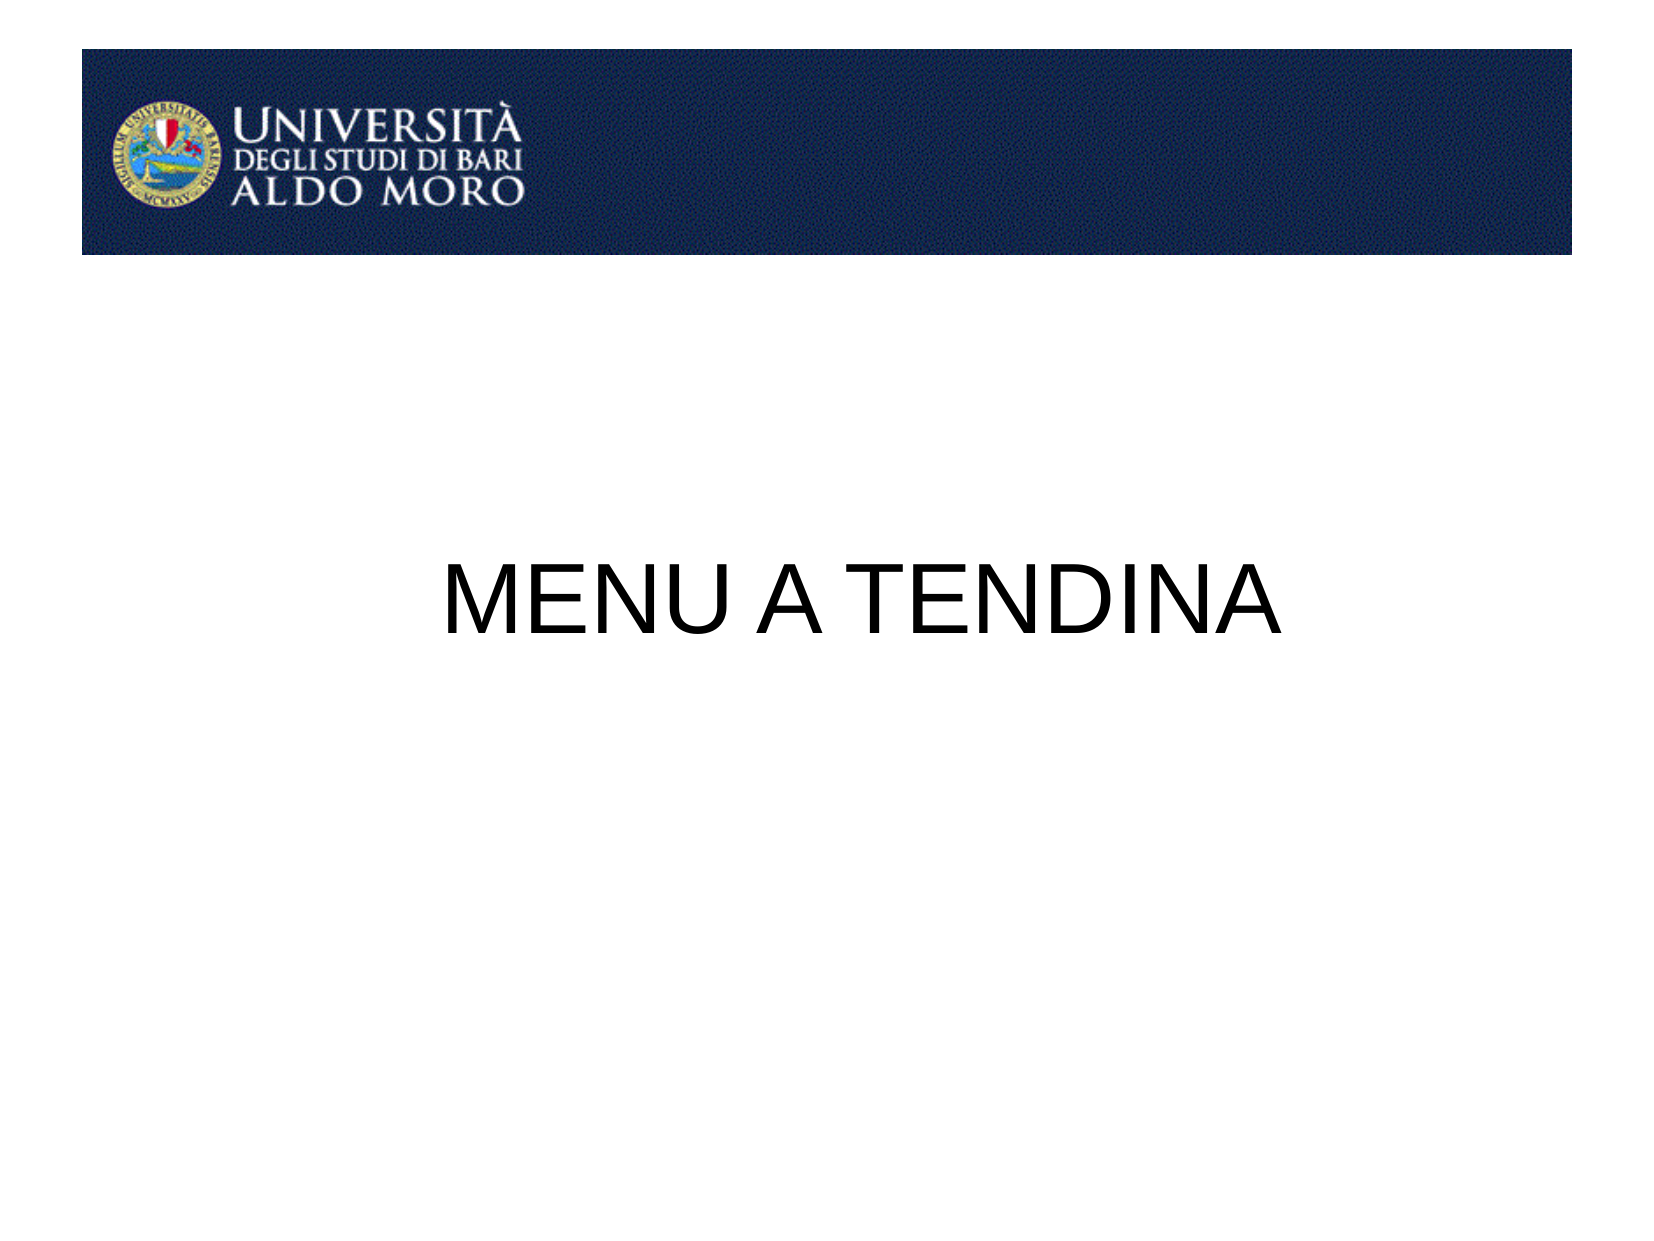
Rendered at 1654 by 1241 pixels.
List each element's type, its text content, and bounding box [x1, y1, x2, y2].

picture [1168, 250, 1176, 255]
picture [82, 49, 1572, 255]
list MENU A TENDINA [82, 543, 1571, 1241]
